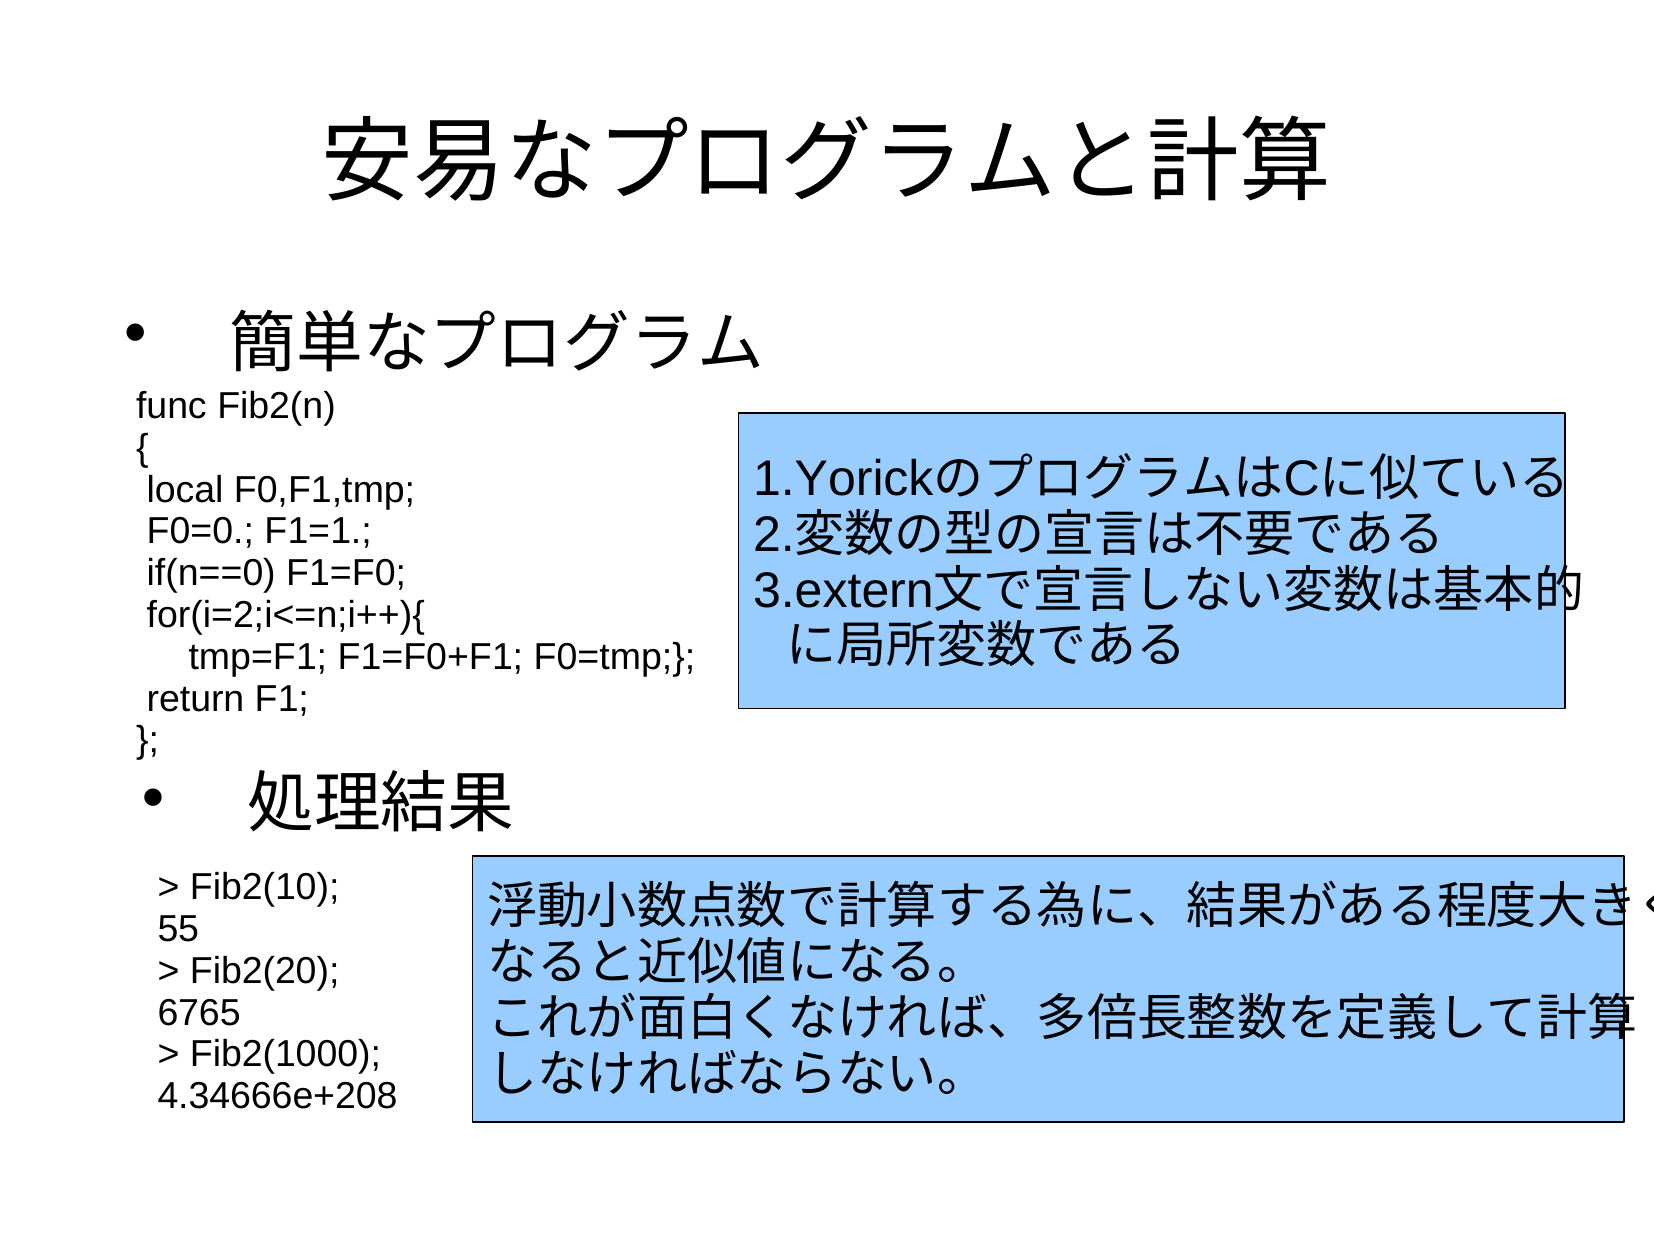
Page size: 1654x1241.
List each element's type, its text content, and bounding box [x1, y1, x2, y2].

title 安易なプログラムと計算 [82, 49, 1571, 257]
text_box 処理結果 [106, 762, 1595, 887]
list 簡単なプログラム [88, 290, 1577, 414]
text_box 浮動小数点数で計算する為に、結果がある程度大きく なると近似値になる。 これが面白くなければ、多倍長整数を定義して計算 しなければならない。 [472, 856, 1624, 1122]
text_box > Fib2(10); 55 > Fib2(20); 6765 > Fib2(1000); 4.34666e+208 [142, 887, 798, 1181]
text_box 1.YorickのプログラムはCに似ている 2.変数の型の宣言は不要である 3.extern文で宣言しない変数は基本的 に局所変数である [738, 413, 1566, 709]
text_box func Fib2(n)‏ { local F0,F1,tmp; F0=0.; F1=1.; if(n==0) F1=F0; for(i=2;i<=n;i++){ tmp=F1; F1=F0+F1; F0=tmp;}; return F1; }; [121, 414, 946, 762]
